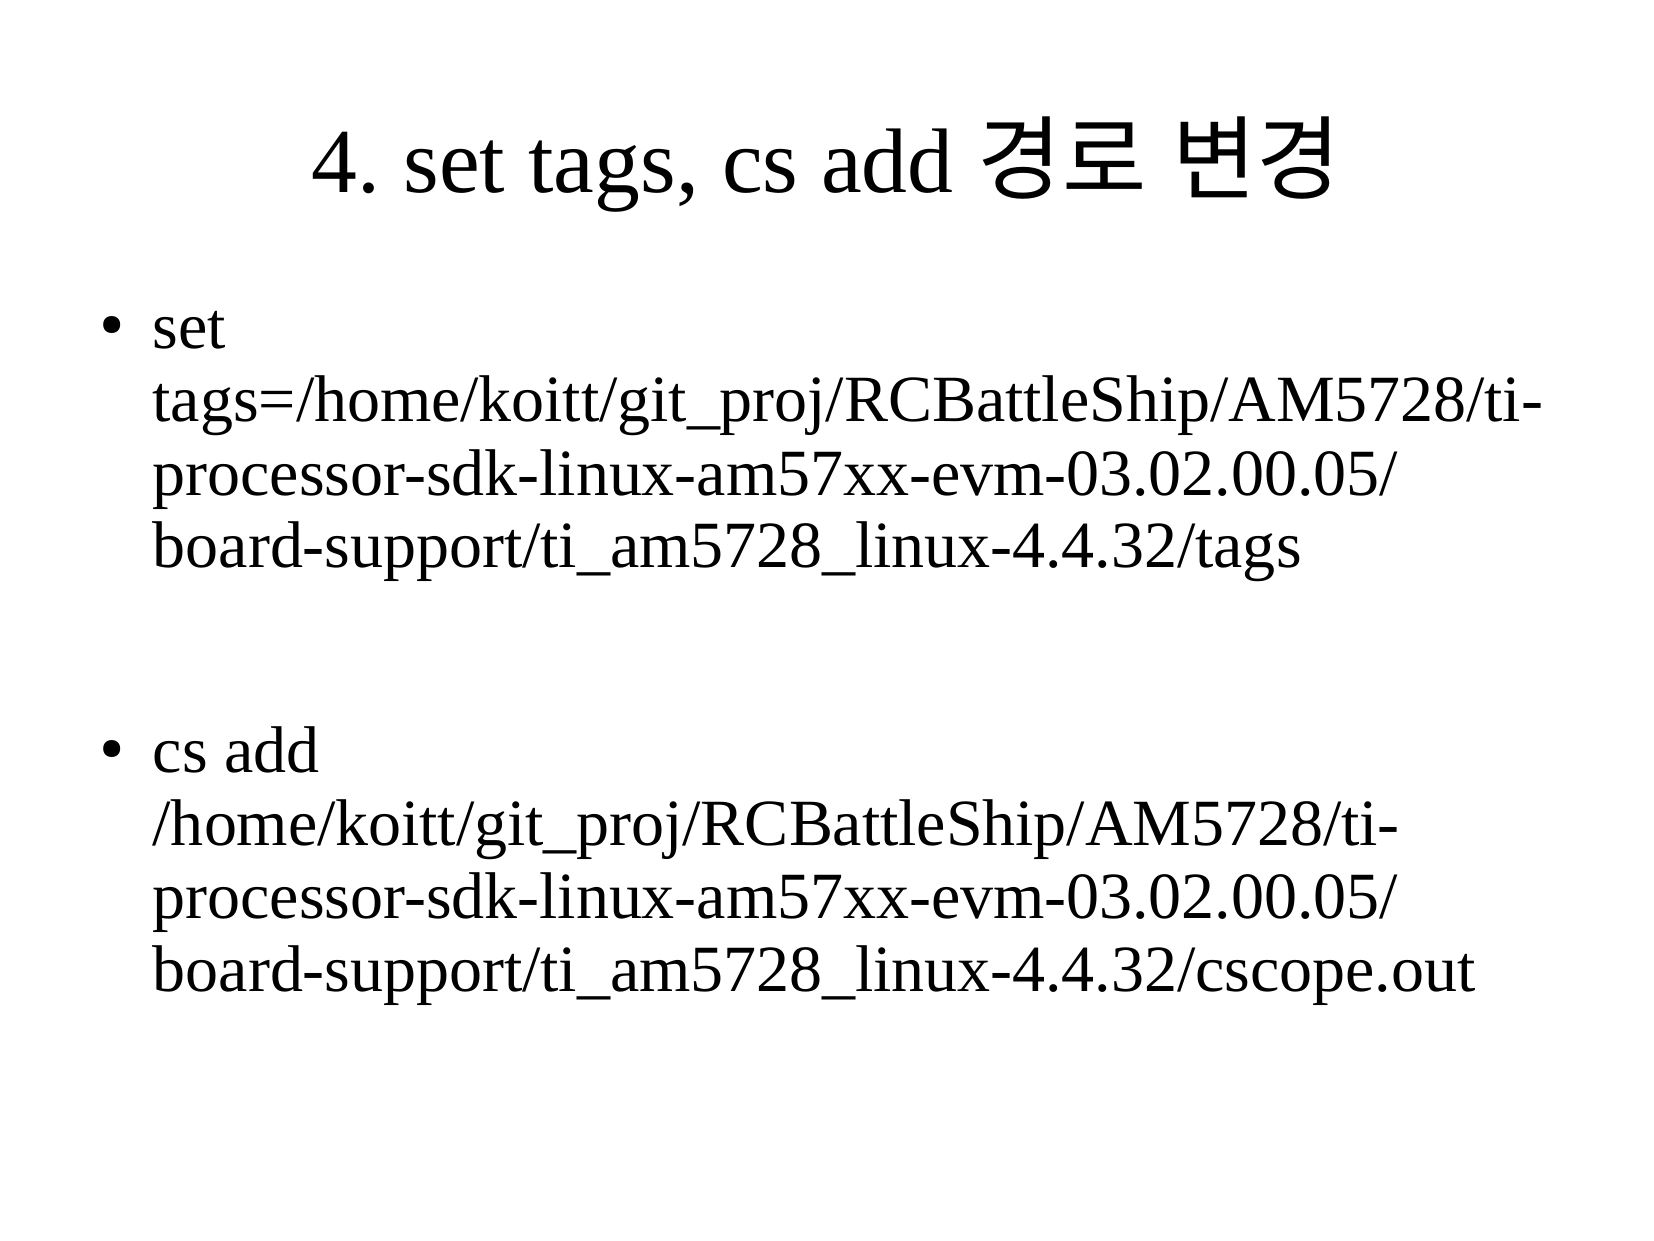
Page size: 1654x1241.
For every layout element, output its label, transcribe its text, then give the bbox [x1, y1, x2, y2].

list set tags=/home/koitt/git_proj/RCBattleShip/AM5728/ti-processor-sdk-linux-am57xx-evm-03.02.00.05/board-support/ti_am5728_linux-4.4.32/tags cs add /home/koitt/git_proj/RCBattleShip/AM5728/ti-processor-sdk-linux-am57xx-evm-03.02.00.05/board-support/ti_am5728_linux-4.4.32/cscope.out [82, 290, 1571, 1010]
title 4. set tags, cs add 경로 변경 [82, 49, 1571, 257]
